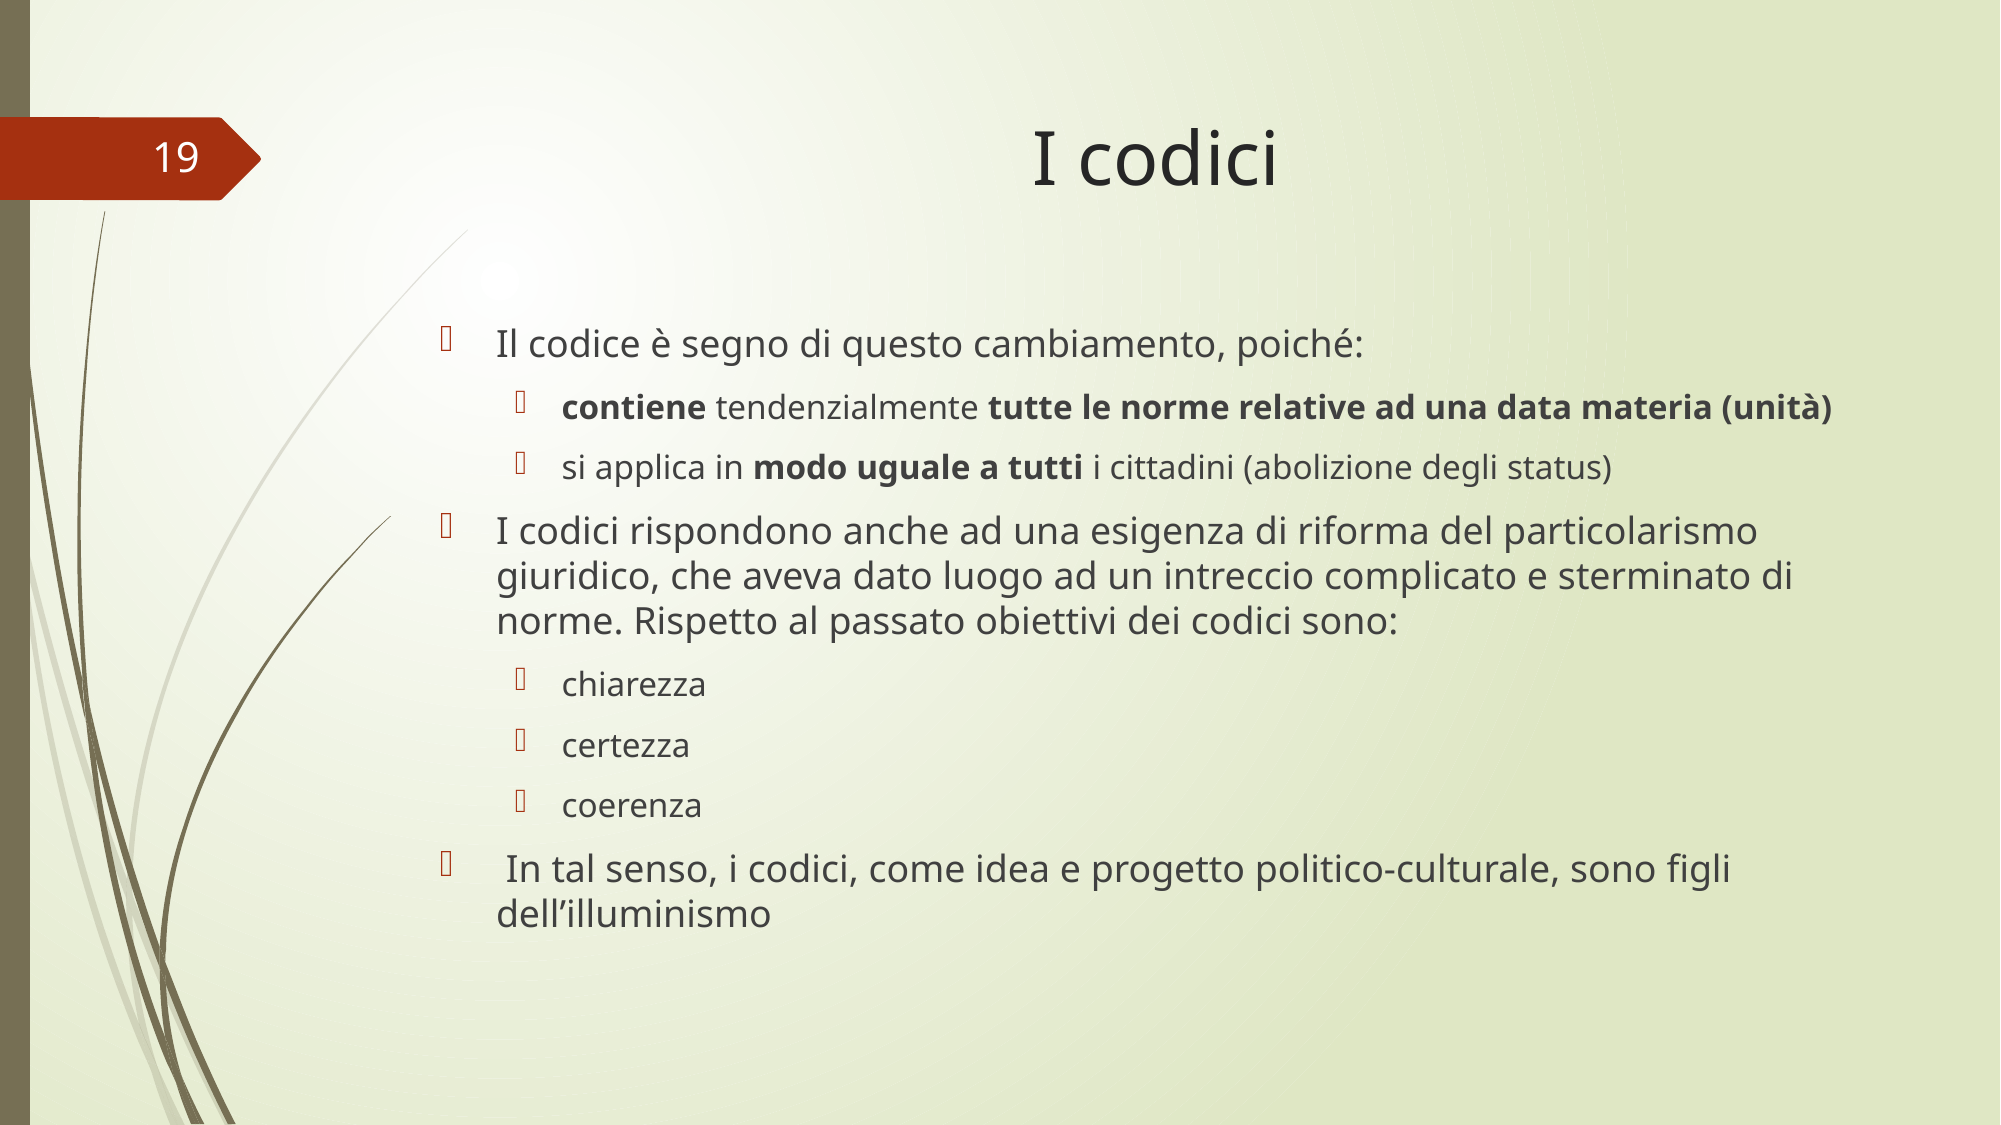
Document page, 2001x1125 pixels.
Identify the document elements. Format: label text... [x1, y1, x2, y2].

slide_number <numero> [87, 129, 216, 190]
list Il codice è segno di questo cambiamento, poiché: contiene tendenzialmente tutte le norme relative ad una data materia (unità) si applica in modo uguale a tutti i cittadini (abolizione degli status) I codici rispondono anche ad una esigenza di riforma del particolarismo giuridico, che aveva dato luogo ad un intreccio complicato e sterminato di norme. Rispetto al passato obiettivi dei codici sono: chiarezza certezza coerenza In tal senso, i codici, come idea e progetto politico-culturale, sono figli dell’illuminismo [424, 312, 1888, 970]
title I codici [425, 102, 1888, 312]
